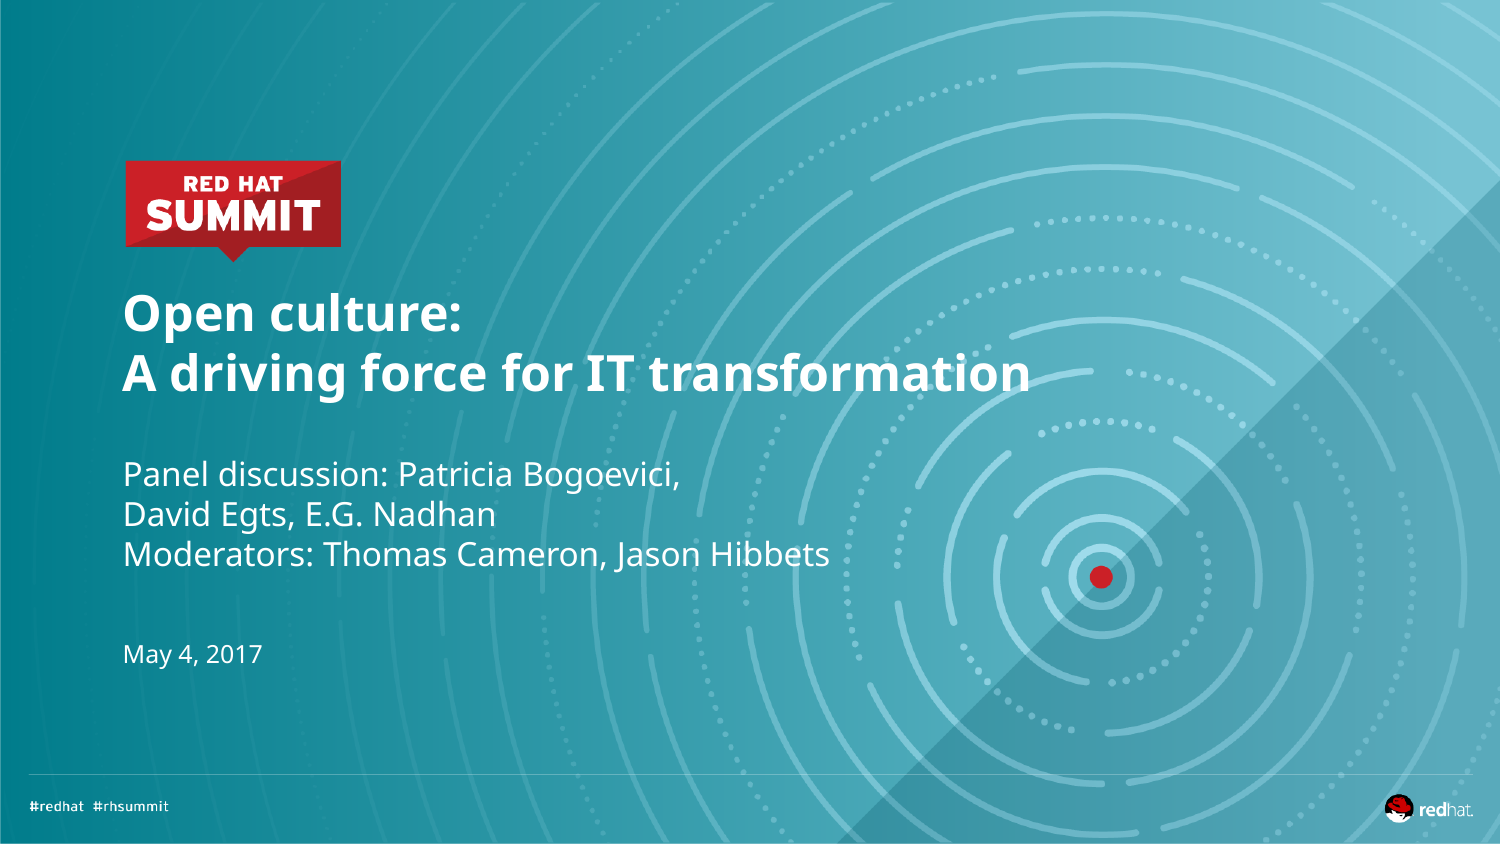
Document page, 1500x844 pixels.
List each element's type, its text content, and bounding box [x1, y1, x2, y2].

text_box Open culture: A driving force for IT transformation [107, 303, 1083, 417]
text_box Panel discussion: Patricia Bogoevici, David Egts, E.G. Nadhan Moderators: Thomas Cameron, Jason Hibbets [107, 435, 933, 591]
picture [0, 0, 1500, 844]
text_box May 4, 2017 [107, 593, 858, 791]
